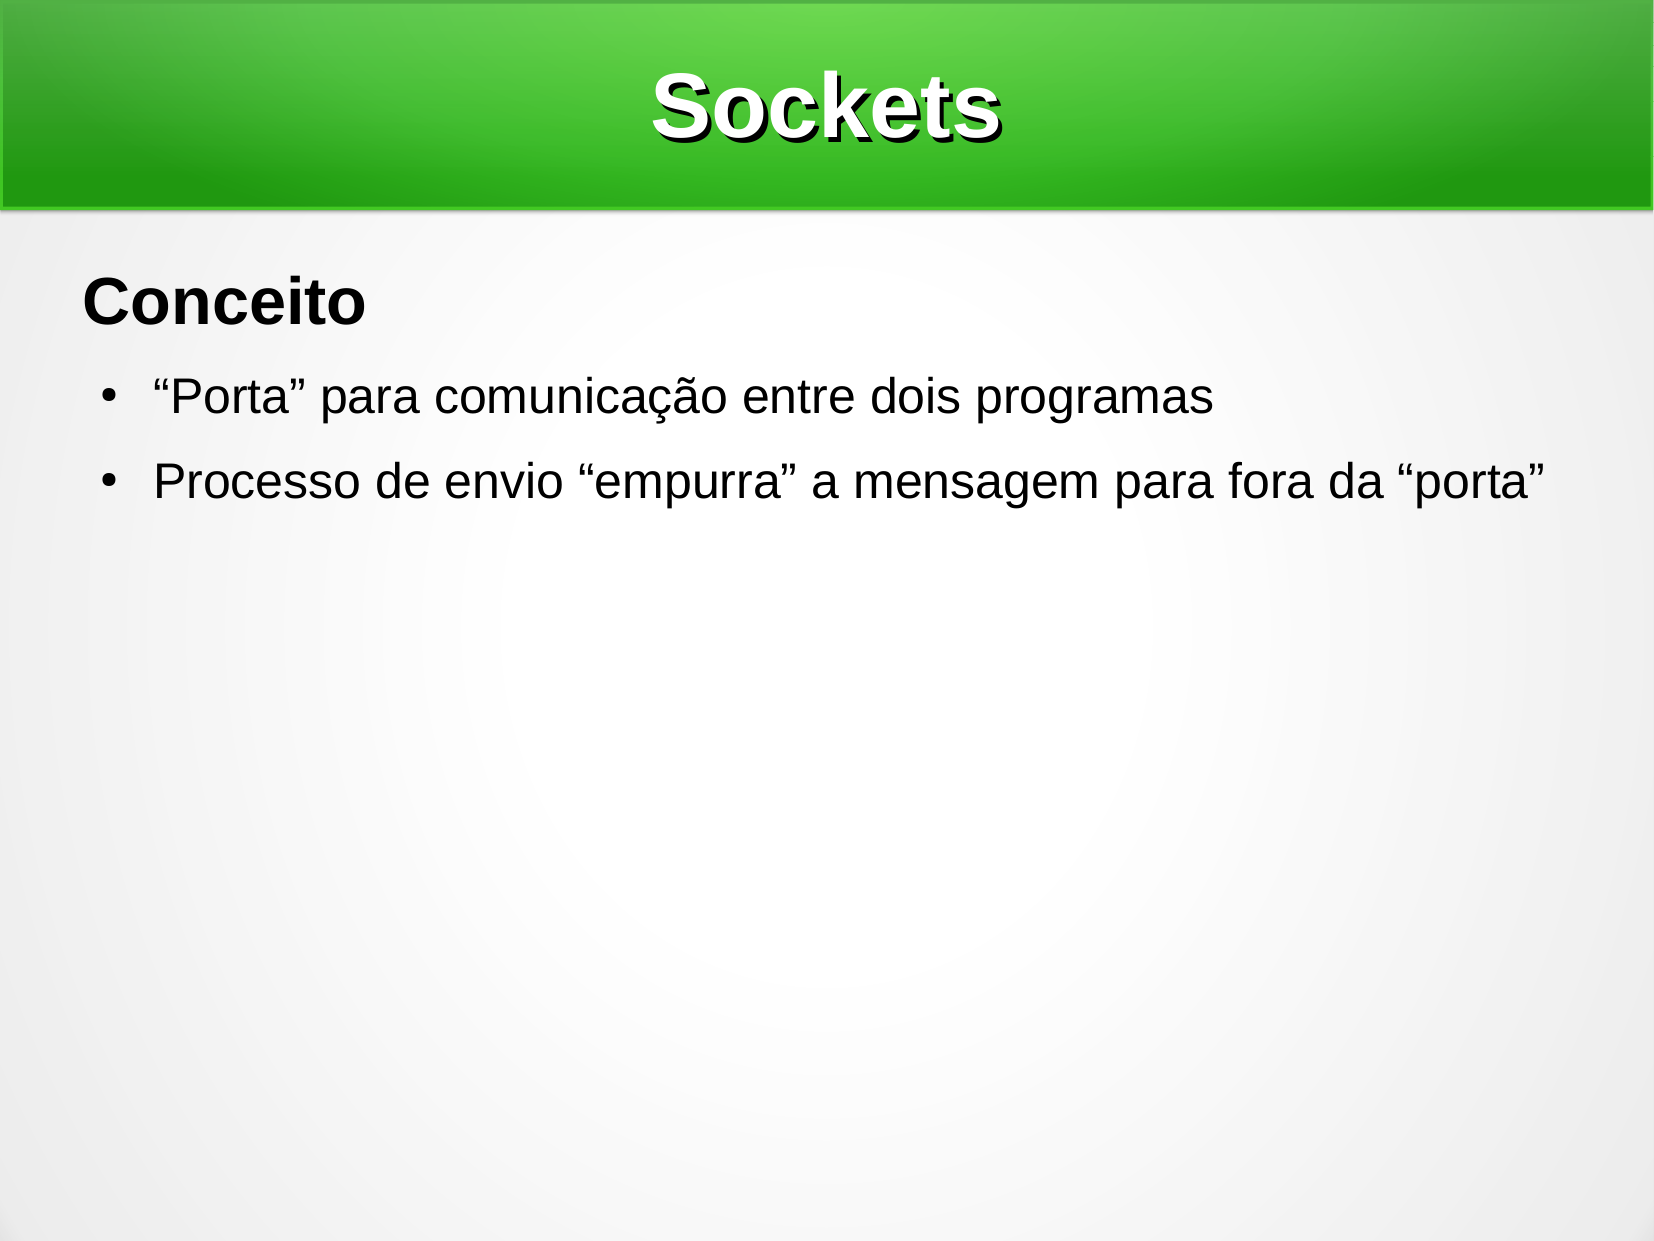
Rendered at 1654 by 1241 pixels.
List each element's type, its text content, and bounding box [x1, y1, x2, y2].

title Sockets [82, 35, 1571, 178]
list Conceito “Porta” para comunicação entre dois programas Processo de envio “empurra” a mensagem para fora da “porta” [82, 263, 1571, 1171]
